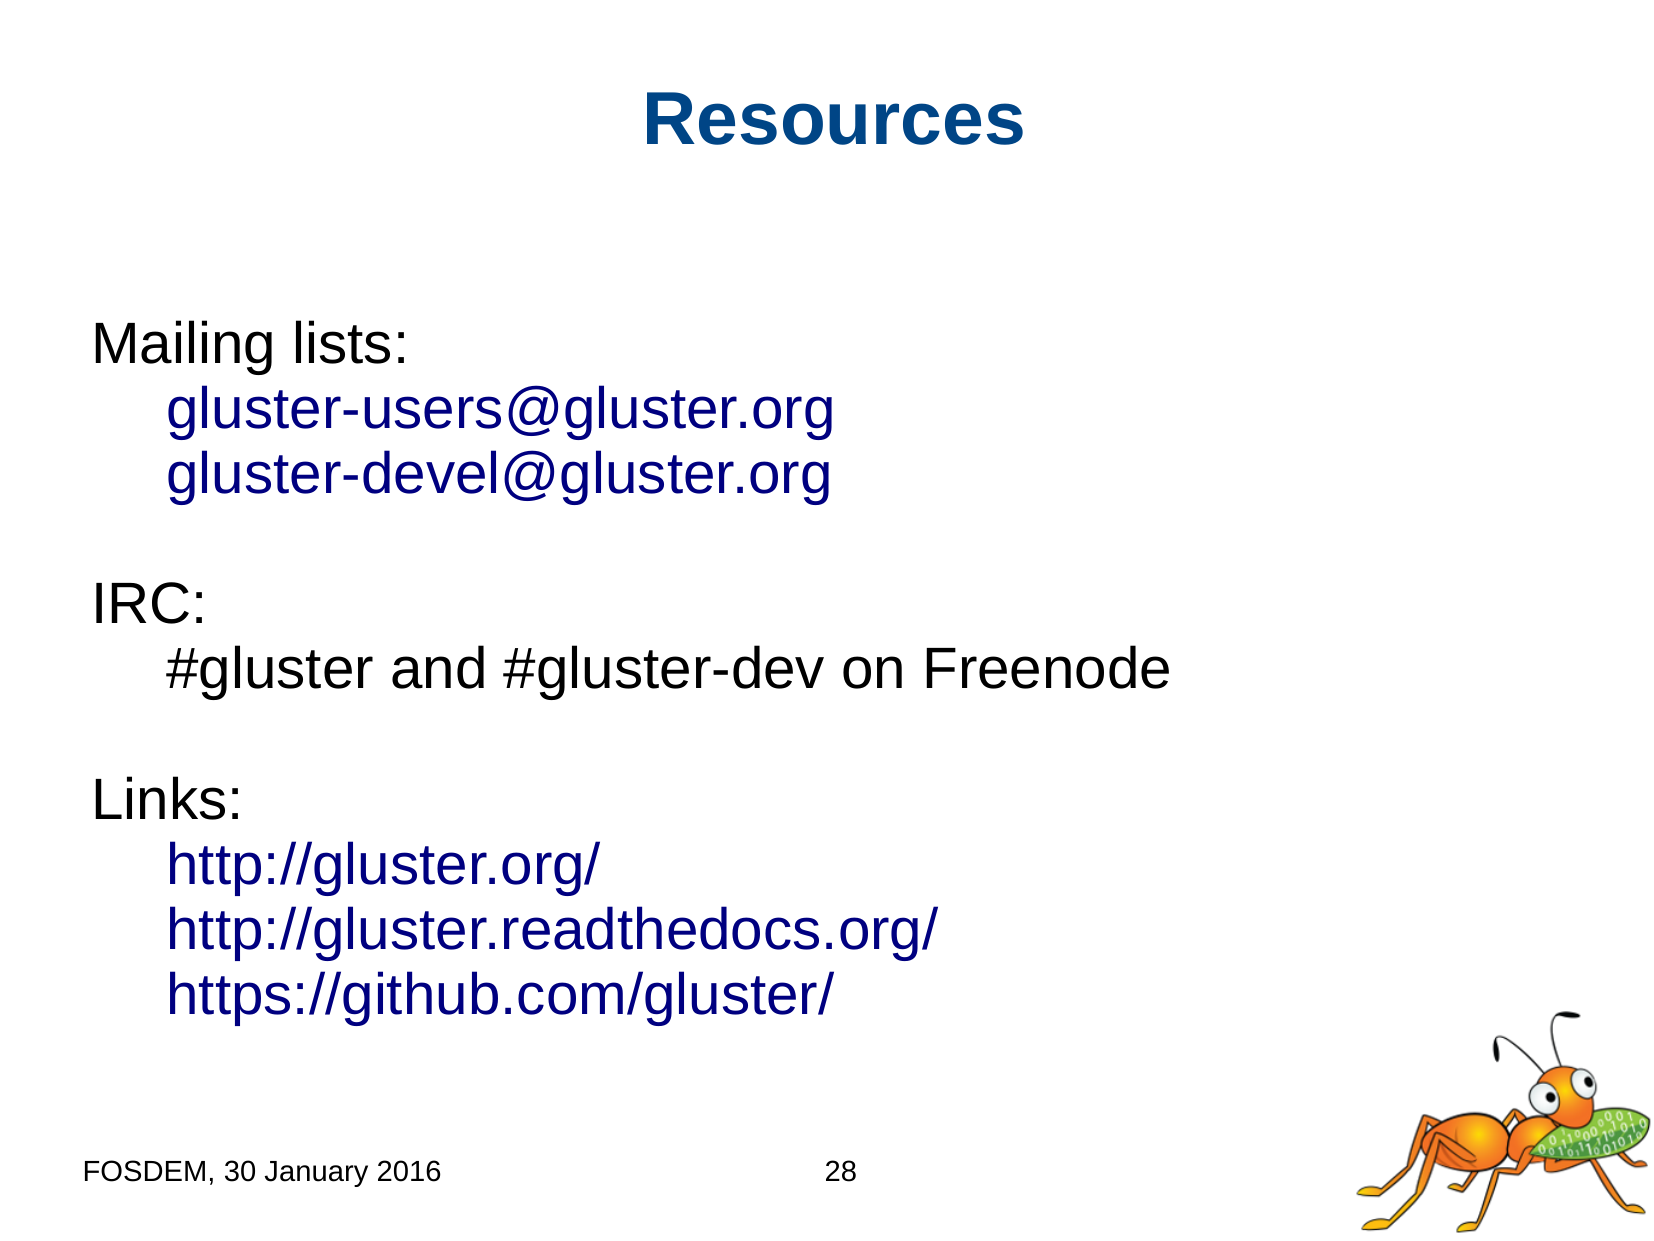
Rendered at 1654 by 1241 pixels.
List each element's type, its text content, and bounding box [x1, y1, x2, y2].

picture [1353, 1009, 1654, 1235]
text_box Mailing lists: gluster-users@gluster.org gluster-devel@gluster.org IRC: #gluster and #gluster-dev on Freenode Links: http://gluster.org/ http://gluster.readthedocs.org/ https://github.com/gluster/ [76, 303, 1495, 1099]
title Resources [90, 15, 1579, 223]
